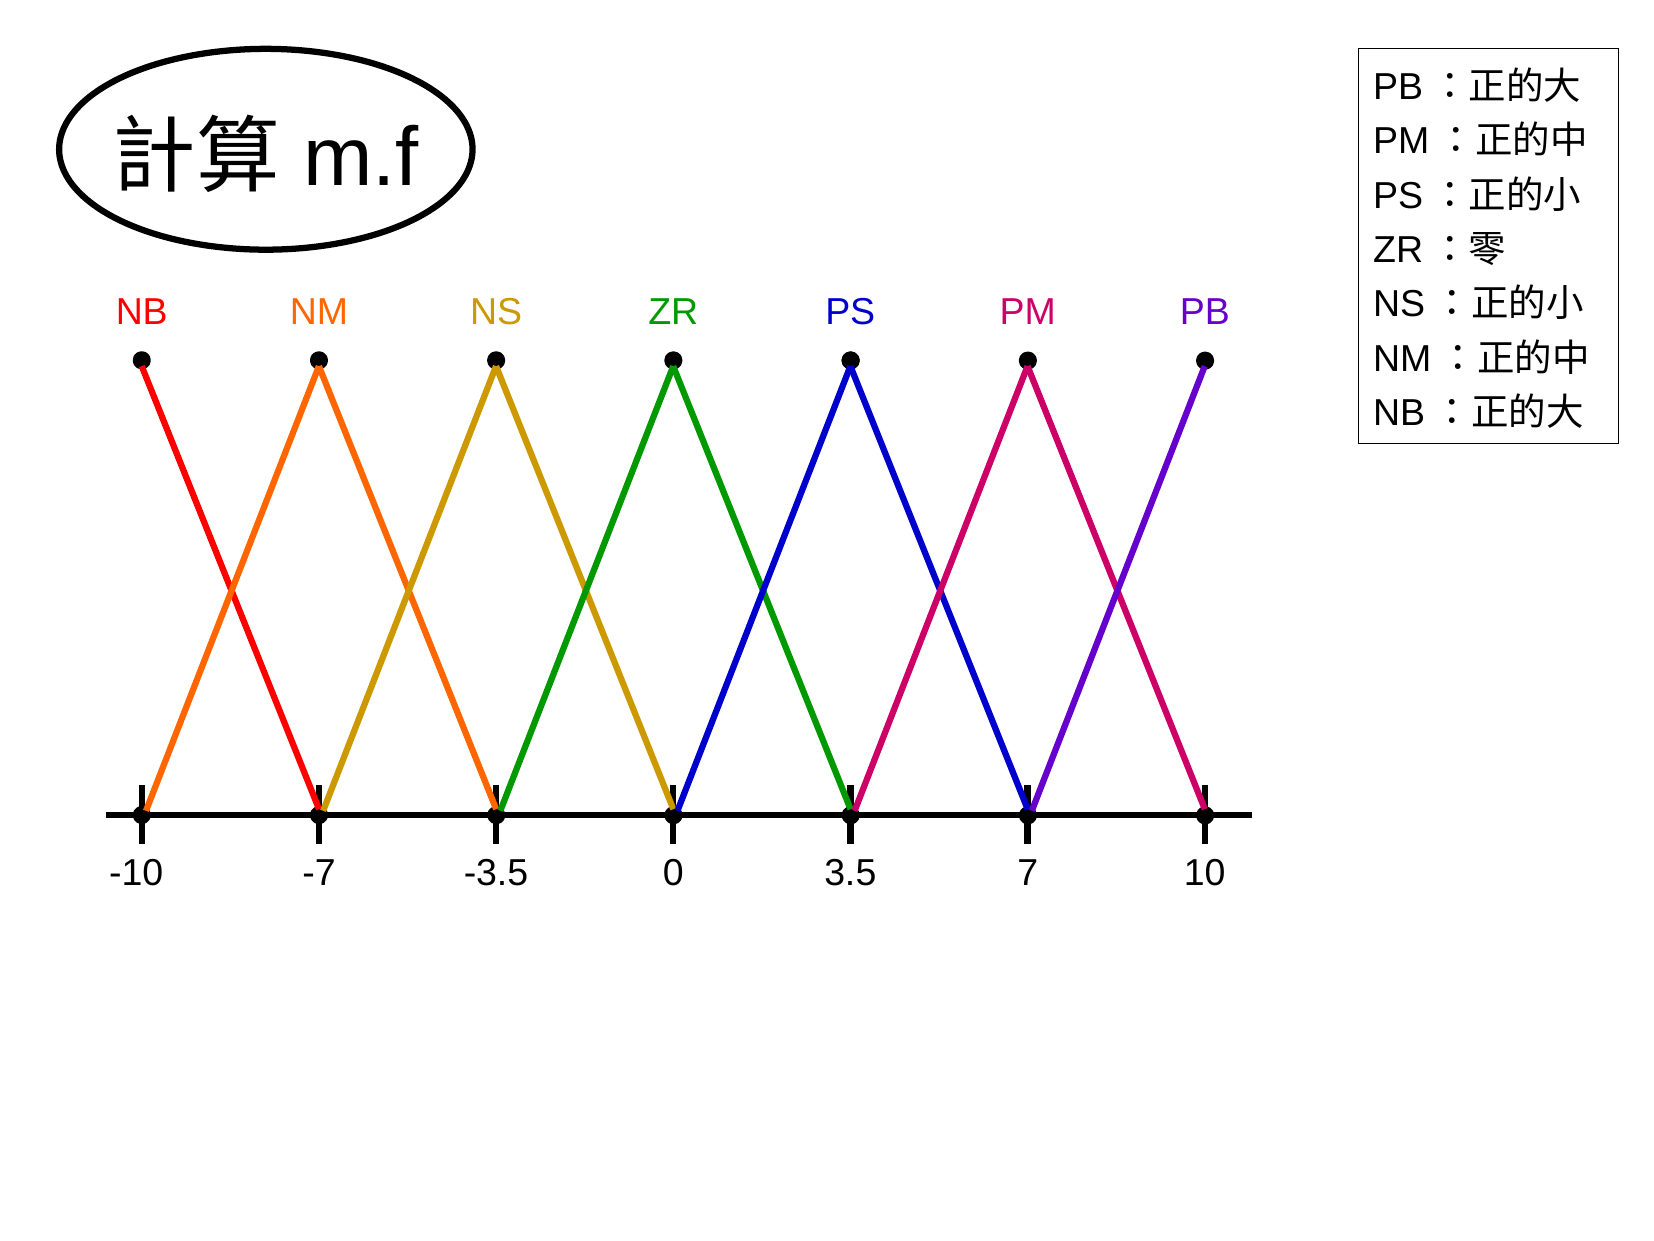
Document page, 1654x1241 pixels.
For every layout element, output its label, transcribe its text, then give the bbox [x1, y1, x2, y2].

text_box [490, 354, 503, 365]
text_box [135, 809, 148, 821]
text_box [313, 810, 325, 822]
text_box [135, 354, 148, 366]
text_box -3.5 [448, 844, 544, 902]
text_box ZR [626, 283, 721, 341]
text_box [313, 354, 325, 365]
text_box PS [803, 283, 898, 341]
text_box [844, 354, 857, 366]
text_box [1021, 354, 1034, 366]
text_box -7 [271, 844, 367, 902]
text_box 7 [980, 844, 1075, 902]
text_box -10 [94, 844, 189, 902]
text_box [1199, 809, 1212, 822]
text_box [667, 354, 680, 365]
text_box 3.5 [803, 844, 898, 902]
text_box PB [1157, 283, 1253, 341]
text_box [667, 810, 680, 822]
text_box [1022, 810, 1034, 822]
text_box NM [271, 283, 367, 341]
text_box NS [448, 283, 544, 341]
text_box PB：正的大 PM：正的中 PS：正的小 ZR：零 NS：正的小 NM：正的中 NB：正的大 [1358, 48, 1619, 370]
text_box 10 [1157, 844, 1252, 902]
text_box 計算m.f [59, 48, 473, 250]
text_box 0 [625, 844, 721, 902]
text_box NB [94, 283, 190, 341]
text_box PM [980, 283, 1075, 341]
text_box [1199, 354, 1212, 367]
text_box [844, 810, 857, 822]
text_box [490, 810, 503, 822]
